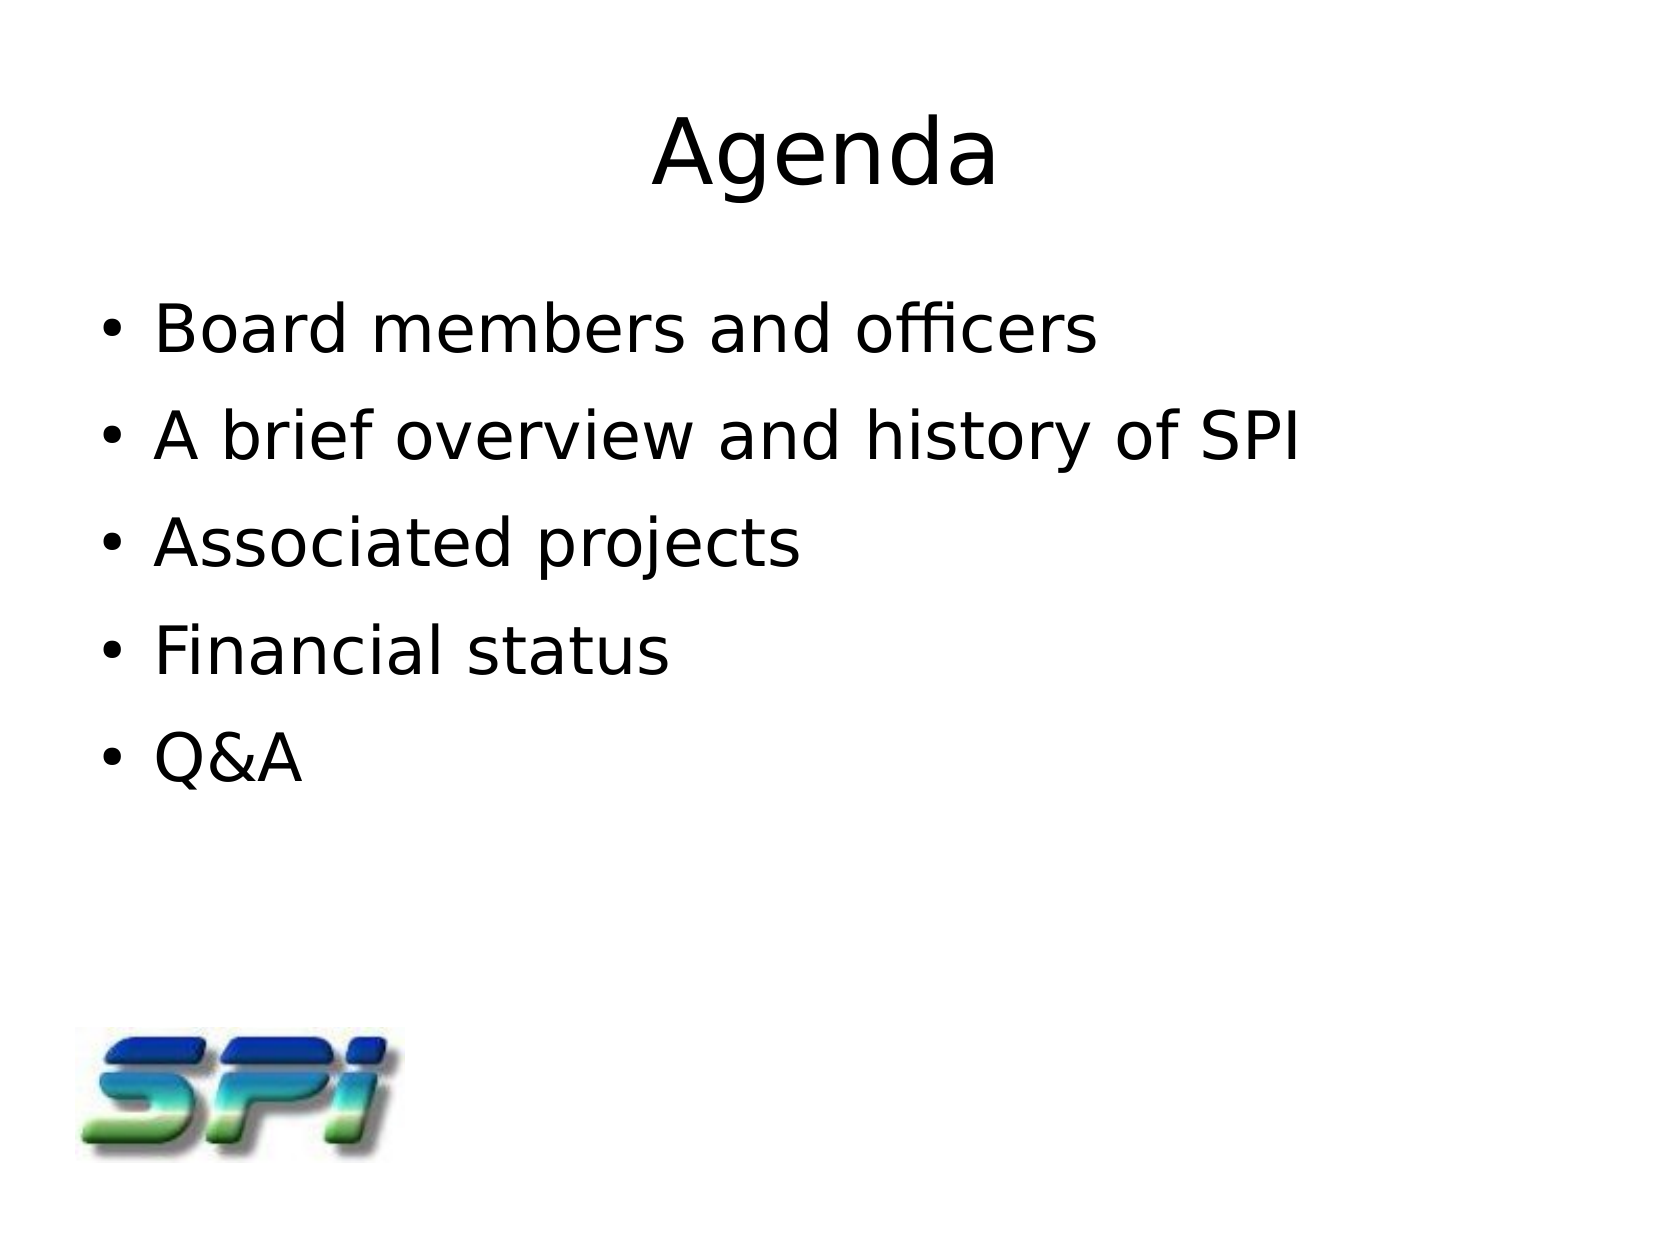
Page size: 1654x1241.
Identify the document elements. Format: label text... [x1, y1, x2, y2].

picture [75, 1027, 405, 1163]
title Agenda [82, 49, 1571, 257]
list Board members and officers A brief overview and history of SPI Associated projects Financial status Q&A [82, 290, 1571, 1094]
